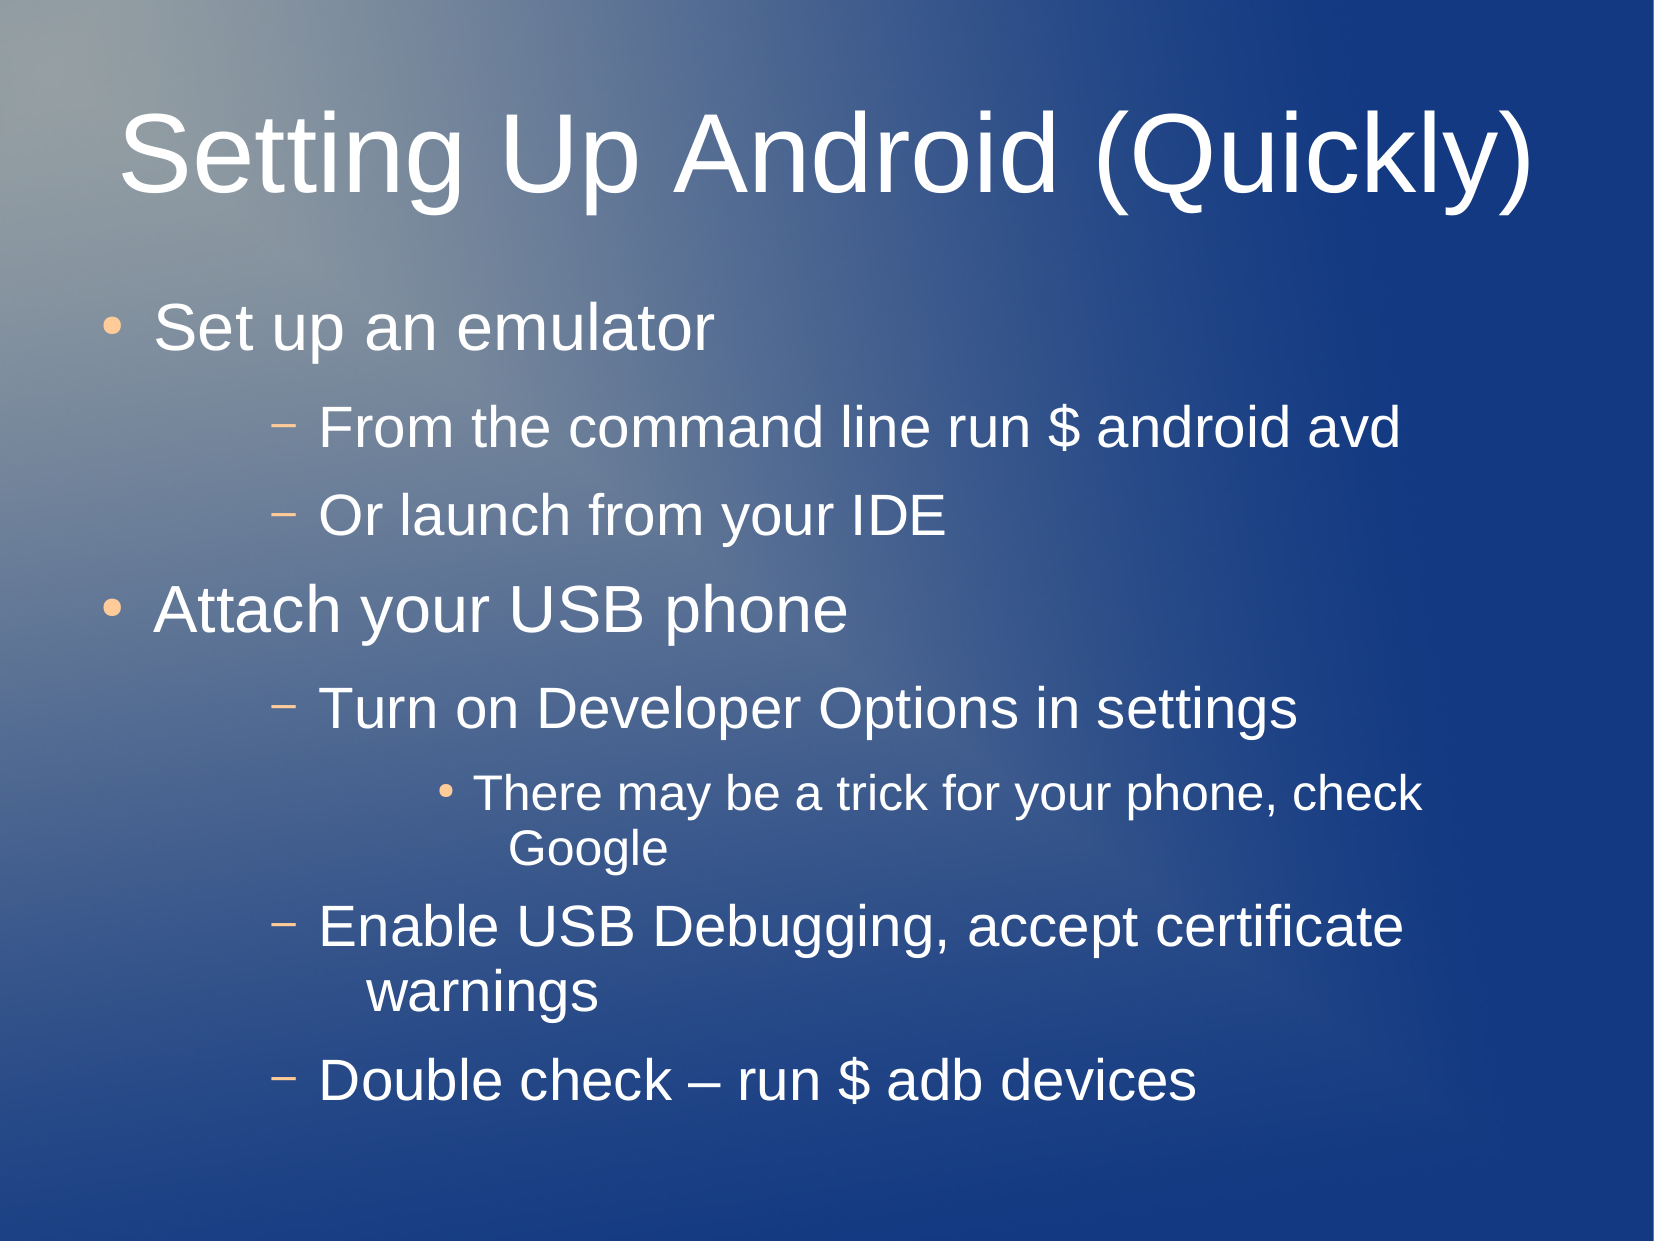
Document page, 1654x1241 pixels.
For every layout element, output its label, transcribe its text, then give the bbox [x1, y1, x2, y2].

picture [0, 0, 1654, 1241]
list Set up an emulator From the command line run $ android avd Or launch from your IDE Attach your USB phone Turn on Developer Options in settings There may be a trick for your phone, check Google Enable USB Debugging, accept certificate warnings Double check – run $ adb devices [82, 290, 1571, 1113]
title Setting Up Android (Quickly) [82, 49, 1571, 257]
